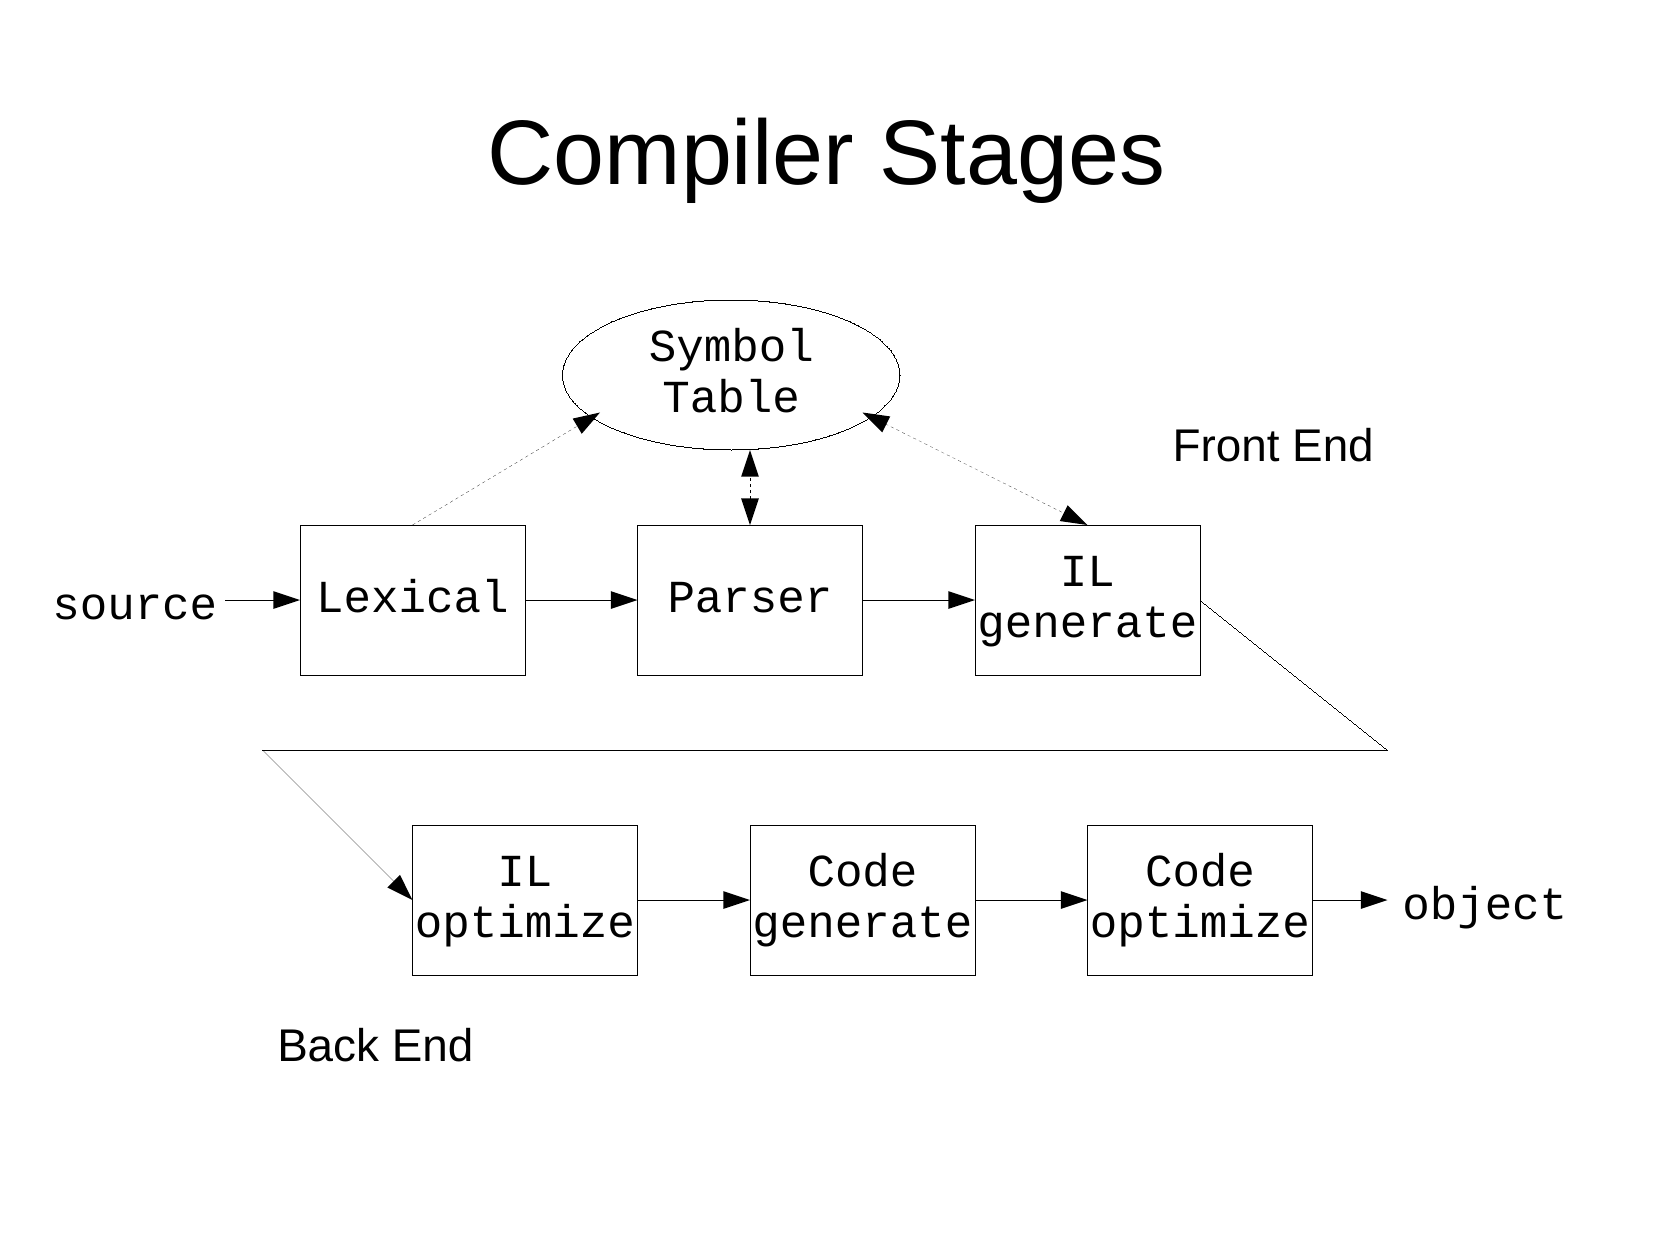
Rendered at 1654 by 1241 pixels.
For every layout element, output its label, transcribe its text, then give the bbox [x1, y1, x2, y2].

text_box Code optimize [1087, 825, 1313, 976]
text_box object [1387, 873, 1583, 938]
title Compiler Stages [82, 56, 1571, 250]
text_box Parser [637, 525, 863, 676]
text_box Code generate [750, 825, 976, 976]
text_box Back End [262, 1012, 489, 1079]
text_box source [37, 573, 233, 638]
text_box IL optimize [412, 825, 638, 976]
text_box Lexical [300, 525, 526, 676]
text_box IL generate [975, 525, 1201, 676]
text_box Symbol Table [562, 300, 901, 451]
text_box Front End [1157, 412, 1389, 479]
